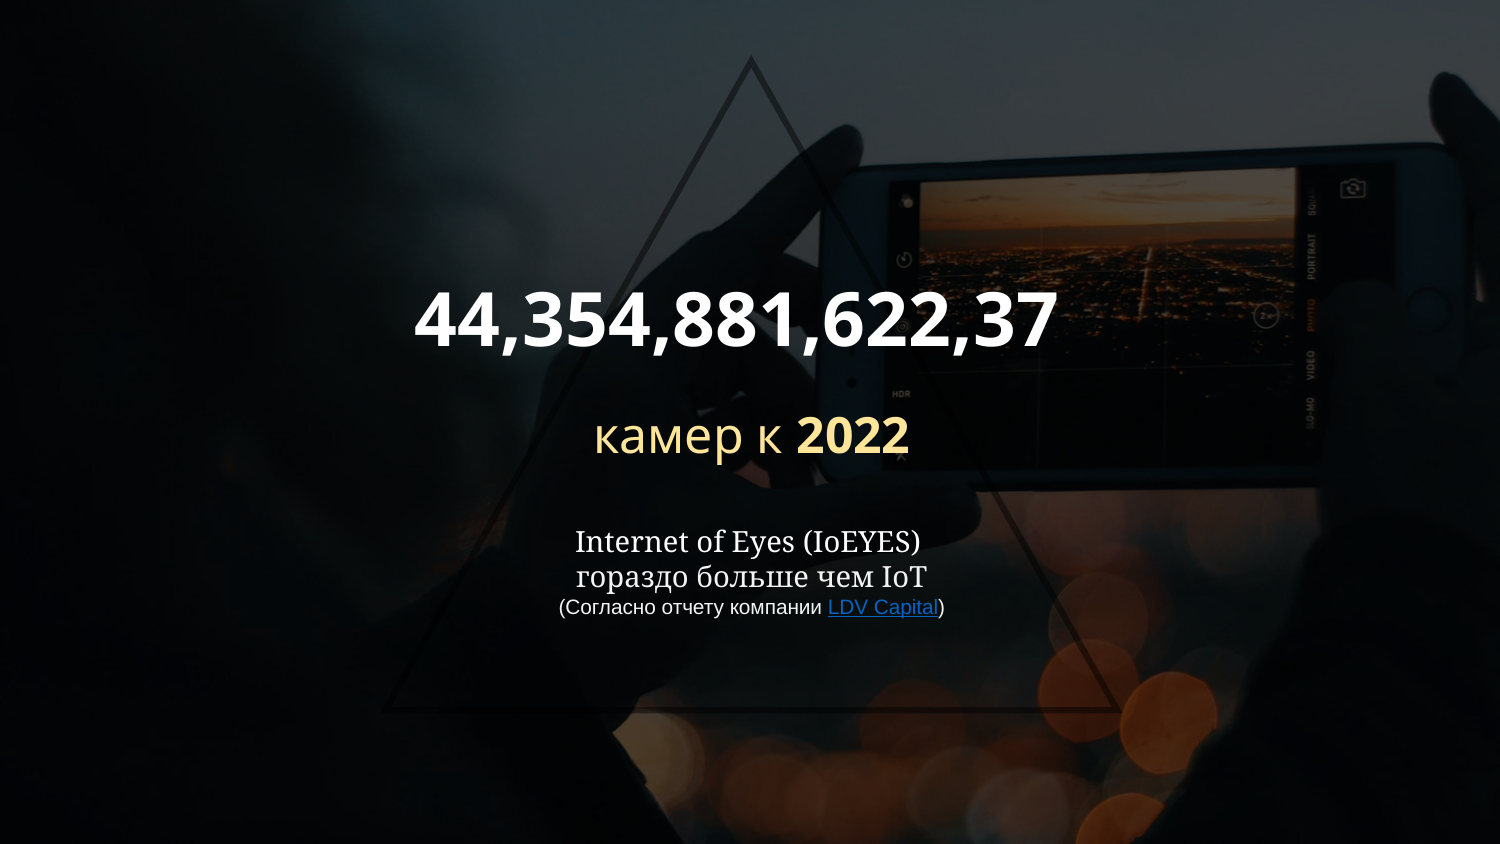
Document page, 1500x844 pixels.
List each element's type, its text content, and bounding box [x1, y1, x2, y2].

text_box камер к 2022 Internet of Eyes (IoEYES) гораздо больше чем IoT (Согласно отчету компании LDV Capital) [375, 388, 1129, 614]
picture [0, 0, 1500, 844]
text_box 44,354,881,622,37 [62, 256, 1413, 352]
